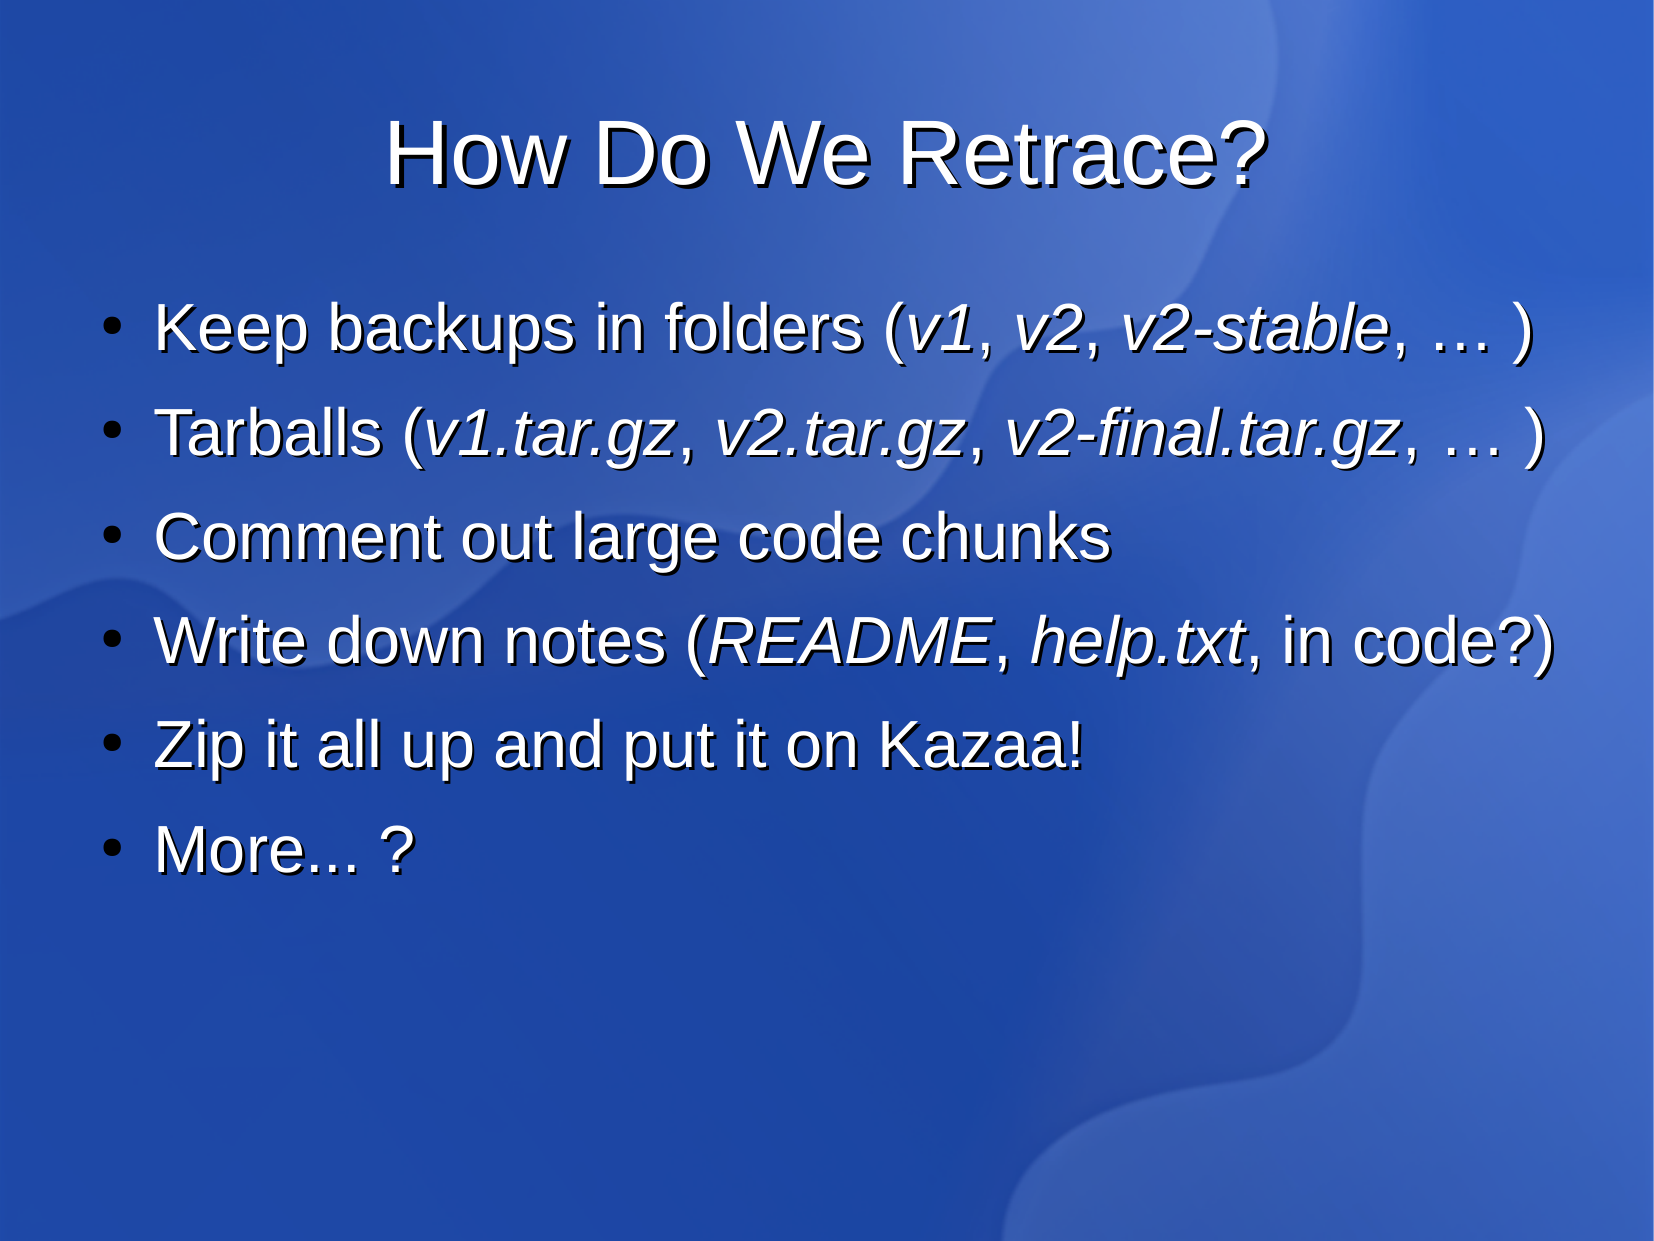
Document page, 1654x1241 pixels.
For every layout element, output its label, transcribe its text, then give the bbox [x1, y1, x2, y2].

list Keep backups in folders (v1, v2, v2-stable, … ) Tarballs (v1.tar.gz, v2.tar.gz, v2-final.tar.gz, … ) Comment out large code chunks Write down notes (README, help.txt, in code?) Zip it all up and put it on Kazaa! More... ? [82, 290, 1571, 1094]
title How Do We Retrace? [82, 56, 1571, 250]
picture [0, 0, 1654, 1241]
